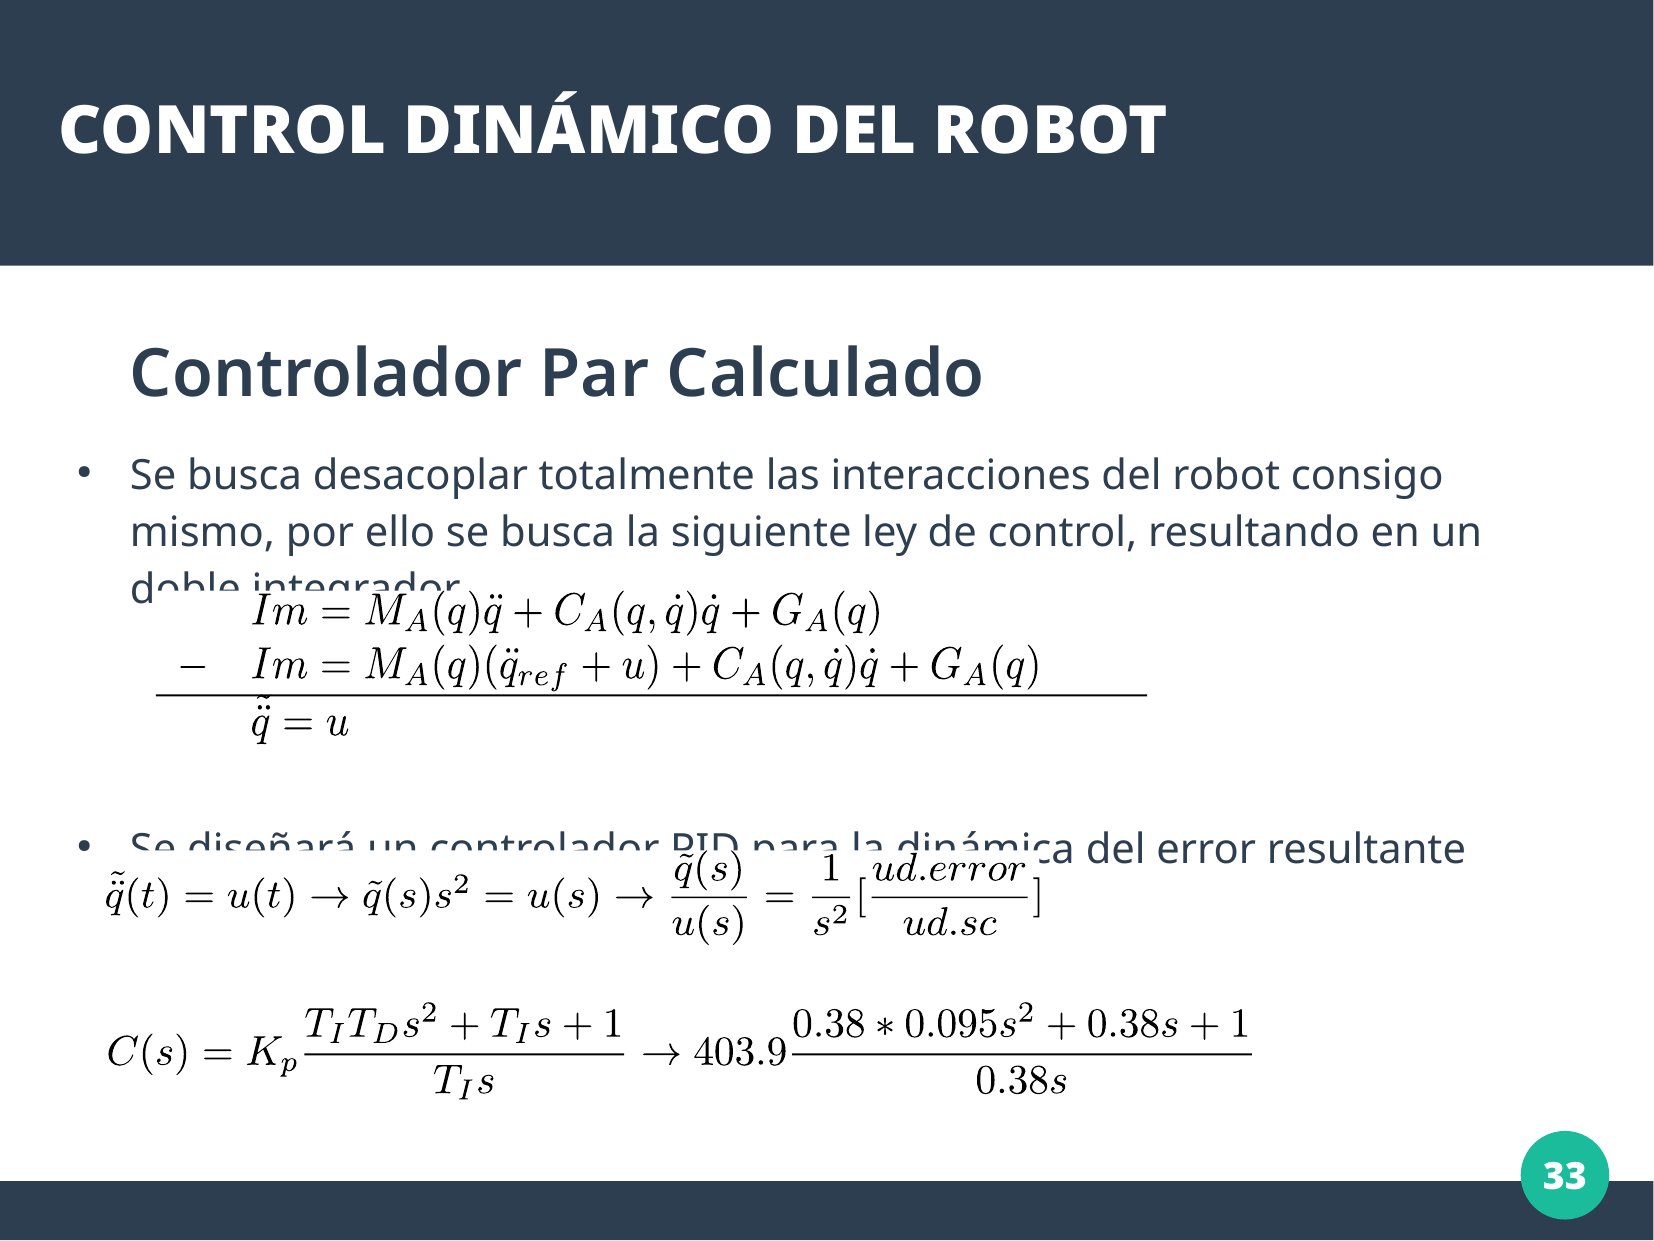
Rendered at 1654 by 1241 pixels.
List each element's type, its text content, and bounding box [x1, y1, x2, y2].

text_box [155, 590, 1148, 745]
title CONTROL DINÁMICO DEL ROBOT [59, 49, 1595, 207]
text_box [104, 850, 1040, 945]
list Controlador Par Calculado Se busca desacoplar totalmente las interacciones del robot consigo mismo, por ello se busca la siguiente ley de control, resultando en un doble integrador Se diseñará un controlador PID para la dinámica del error resultante [59, 324, 1595, 1152]
text_box [106, 1002, 1252, 1100]
